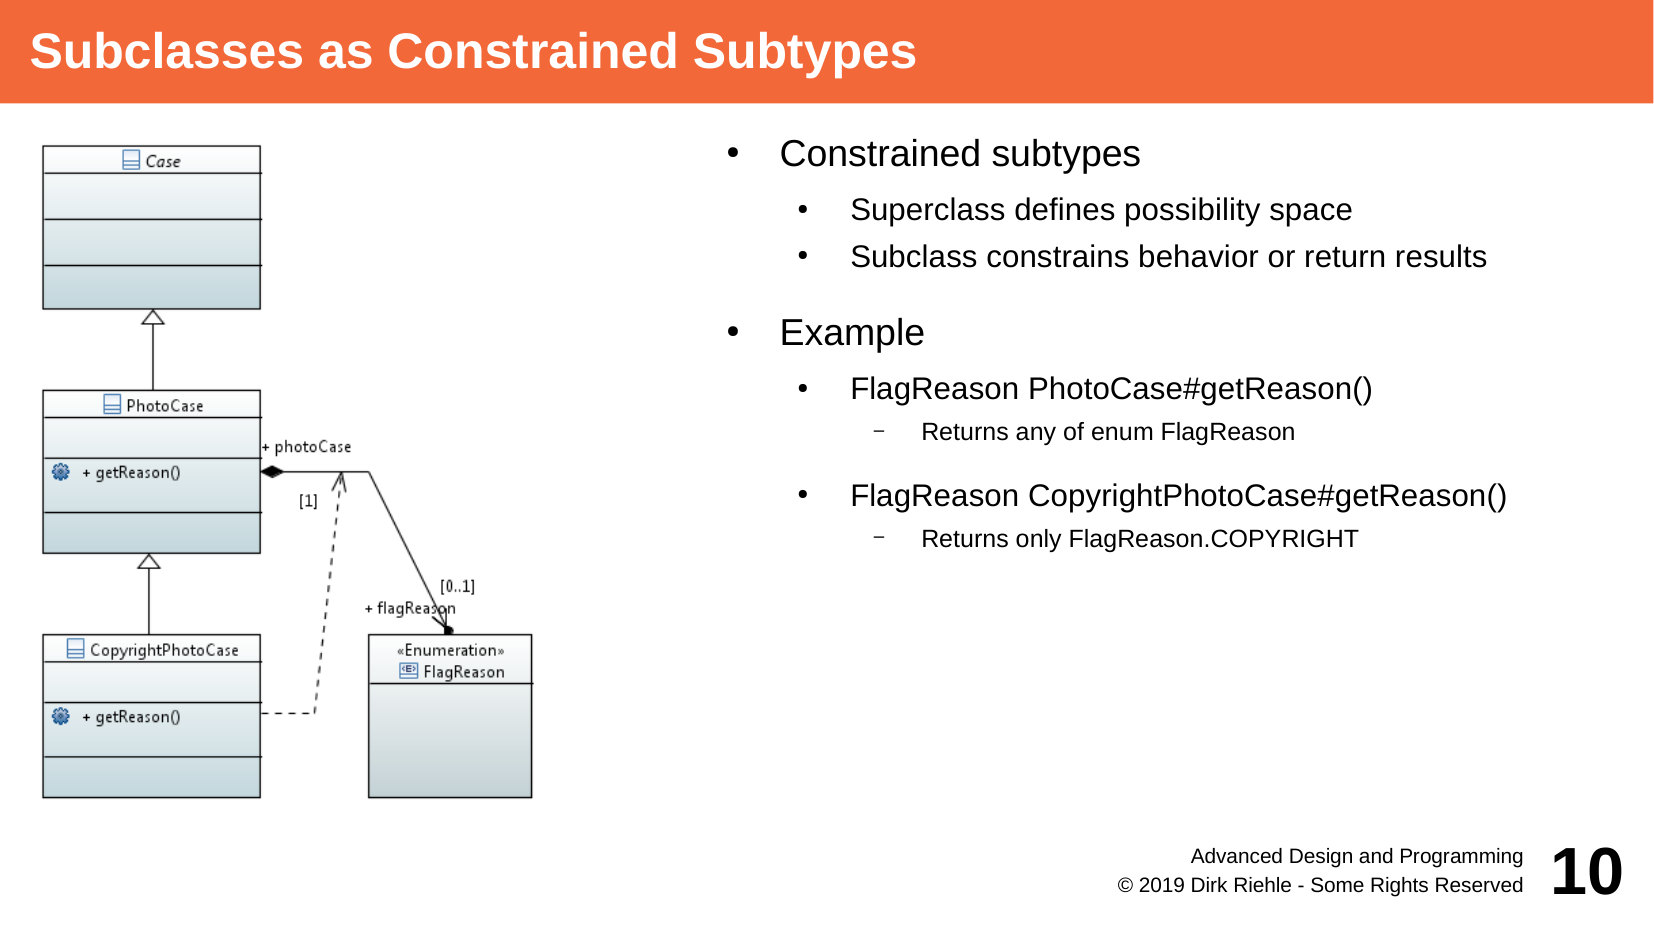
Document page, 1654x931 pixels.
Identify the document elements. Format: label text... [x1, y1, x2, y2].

list Constrained subtypes Superclass defines possibility space Subclass constrains behavior or return results Example FlagReason PhotoCase#getReason() Returns any of enum FlagReason FlagReason CopyrightPhotoCase#getReason() Returns only FlagReason.COPYRIGHT [708, 132, 1595, 813]
picture [29, 132, 546, 813]
title Subclasses as Constrained Subtypes [0, 0, 1654, 104]
